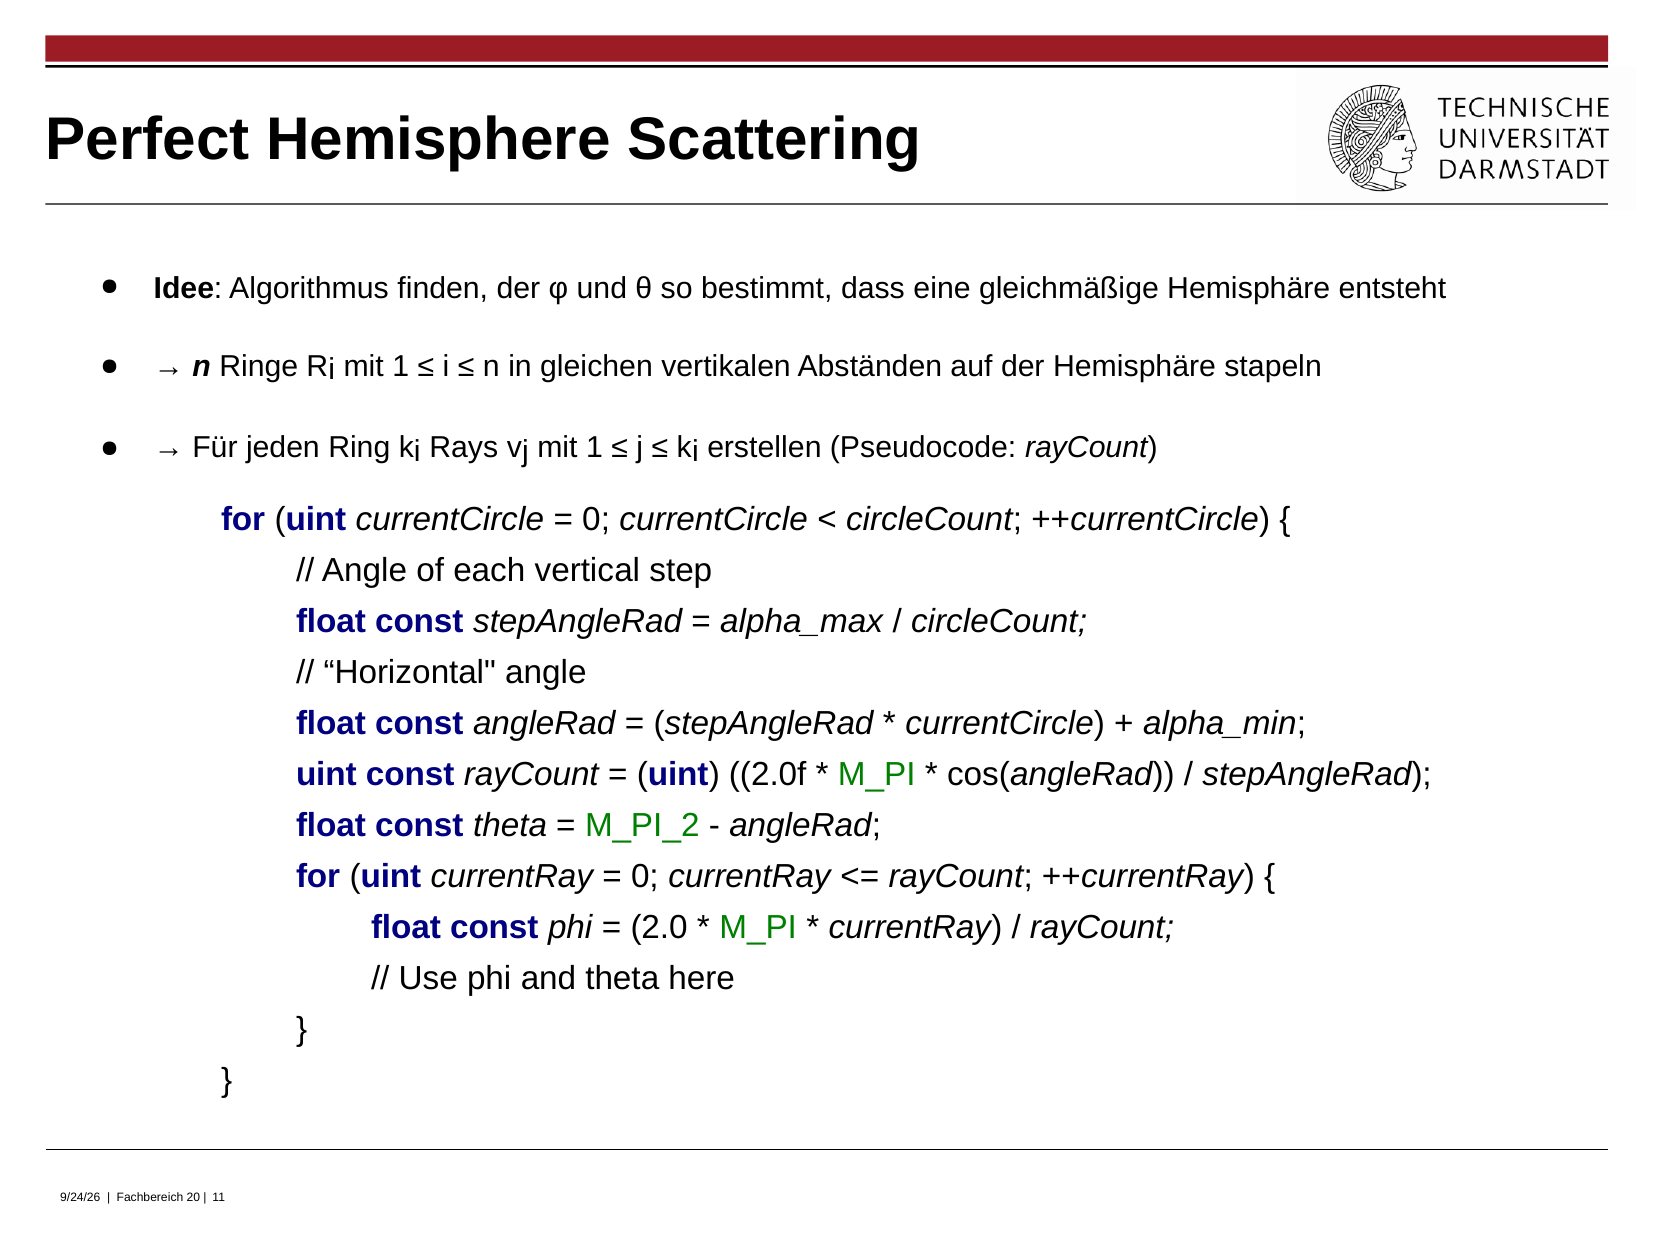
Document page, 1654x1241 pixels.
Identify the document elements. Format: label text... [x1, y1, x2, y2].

list Idee: Algorithmus finden, der φ und θ so bestimmt, dass eine gleichmäßige Hemisphäre entsteht → n Ringe Ri mit 1 ≤ i ≤ n in gleichen vertikalen Abständen auf der Hemisphäre stapeln → Für jeden Ring ki Rays vj mit 1 ≤ j ≤ ki erstellen (Pseudocode: rayCount) [82, 260, 1571, 1021]
text_box for (uint currentCircle = 0; currentCircle < circleCount; ++currentCircle) { // Angle of each vertical step float const stepAngleRad = alpha_max / circleCount; // “Horizontal" angle float const angleRad = (stepAngleRad * currentCircle) + alpha_min; uint const rayCount = (uint) ((2.0f * M_PI * cos(angleRad)) / stepAngleRad); float const theta = M_PI_2 - angleRad; for (uint currentRay = 0; currentRay <= rayCount; ++currentRay) { float const phi = (2.0 * M_PI * currentRay) / rayCount; // Use phi and theta here } } [206, 500, 1511, 1107]
picture [1296, 66, 1636, 210]
title Perfect Hemisphere Scattering [45, 48, 1247, 200]
